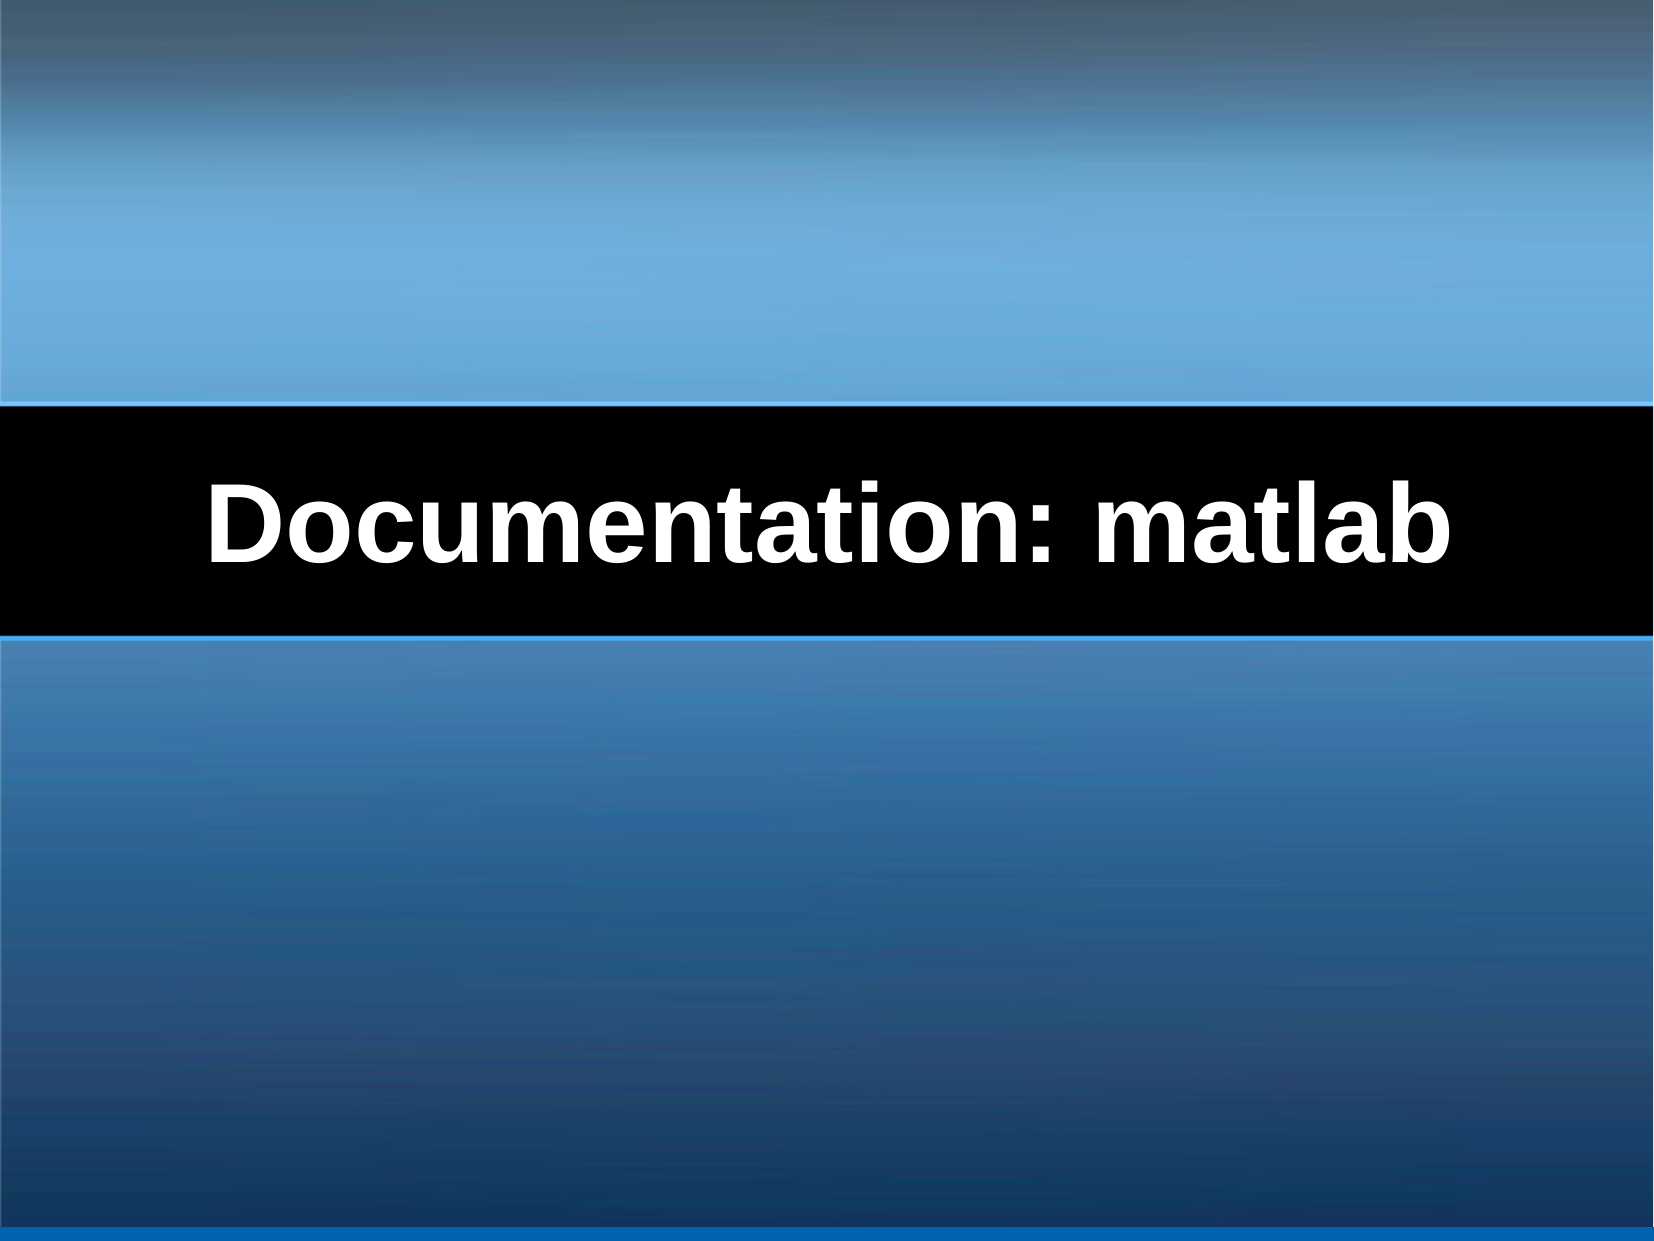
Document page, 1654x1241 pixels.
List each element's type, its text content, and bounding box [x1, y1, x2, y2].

picture [0, 0, 1654, 1227]
title Documentation: matlab [123, 419, 1536, 627]
